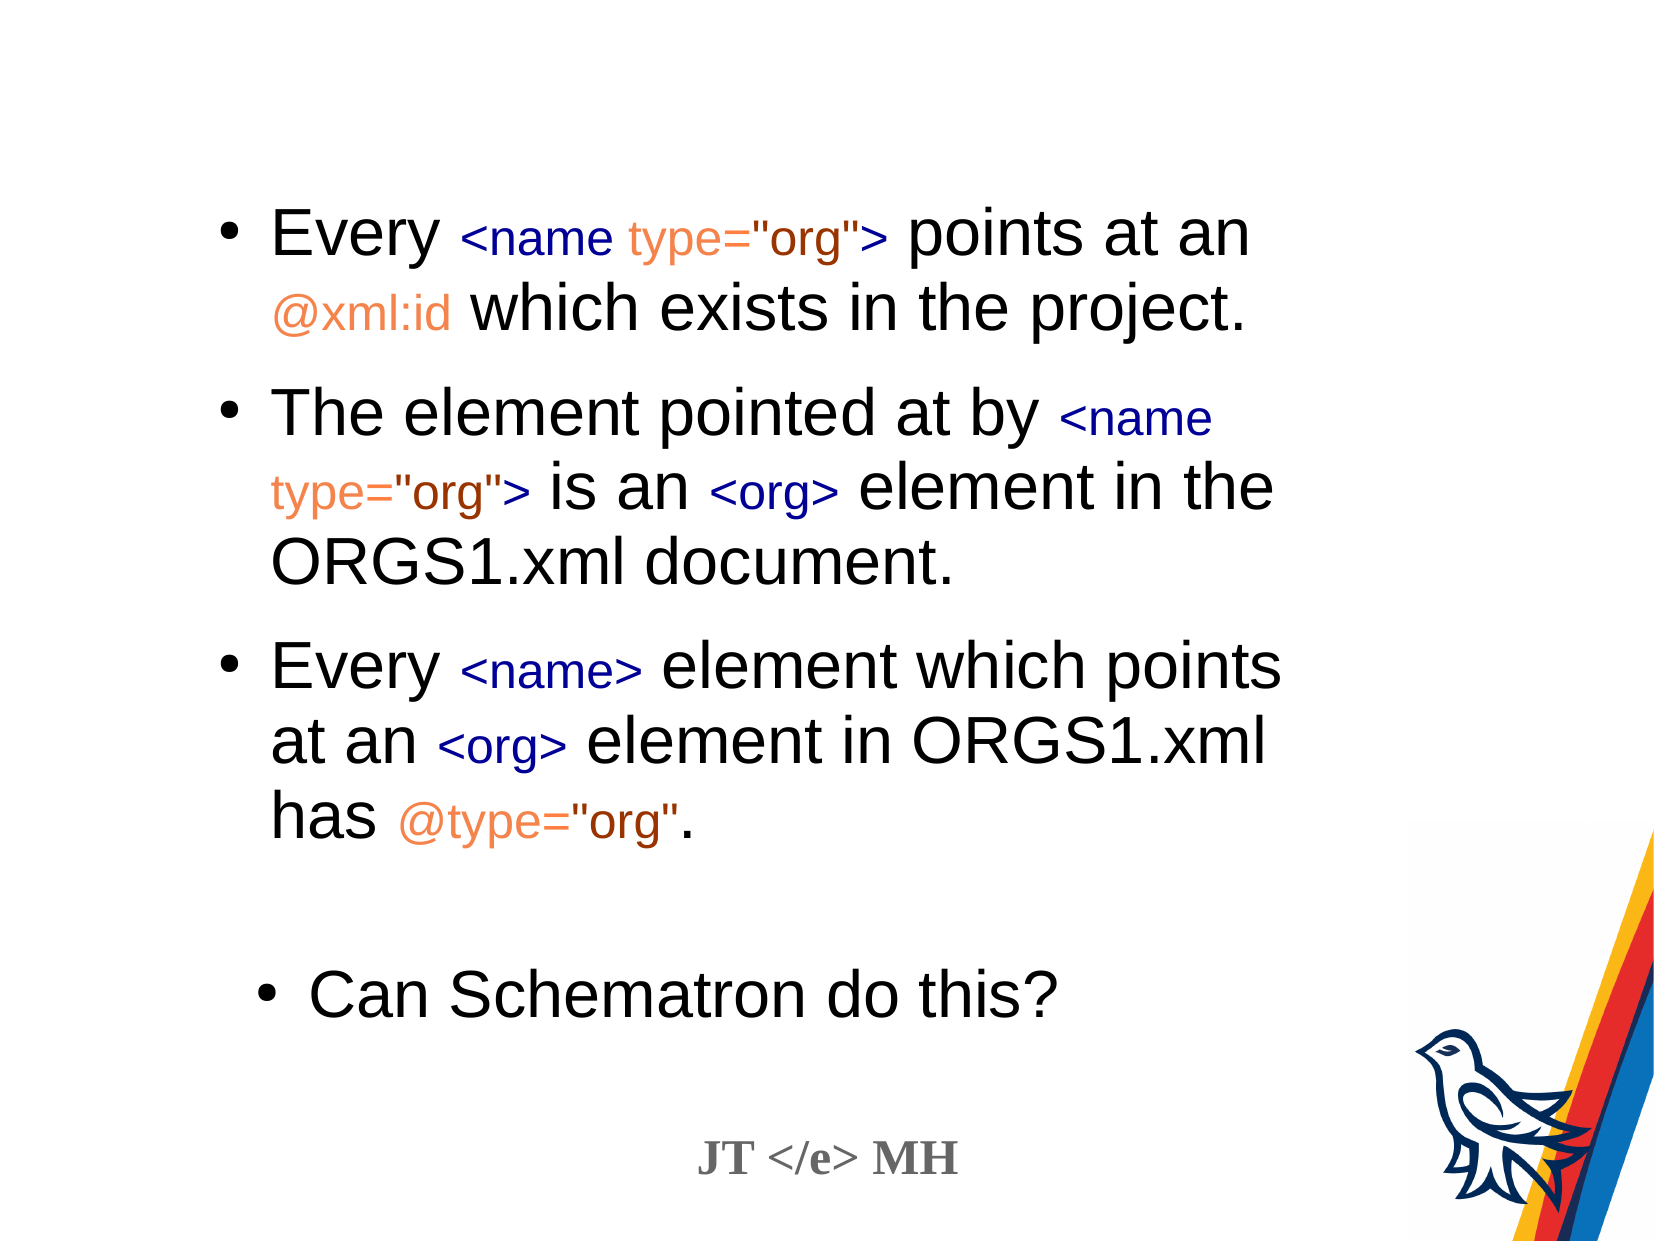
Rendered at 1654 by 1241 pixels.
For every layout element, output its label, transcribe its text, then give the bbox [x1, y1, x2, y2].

list Every <name type="org"> points at an @xml:id which exists in the project. The element pointed at by <name type="org"> is an <org> element in the ORGS1.xml document. Every <name> element which points at an <org> element in ORGS1.xml has @type="org". Can Schematron do this? [199, 91, 1332, 1119]
text_box JT </e> MH [565, 1129, 1090, 1216]
picture [1407, 820, 1654, 1241]
